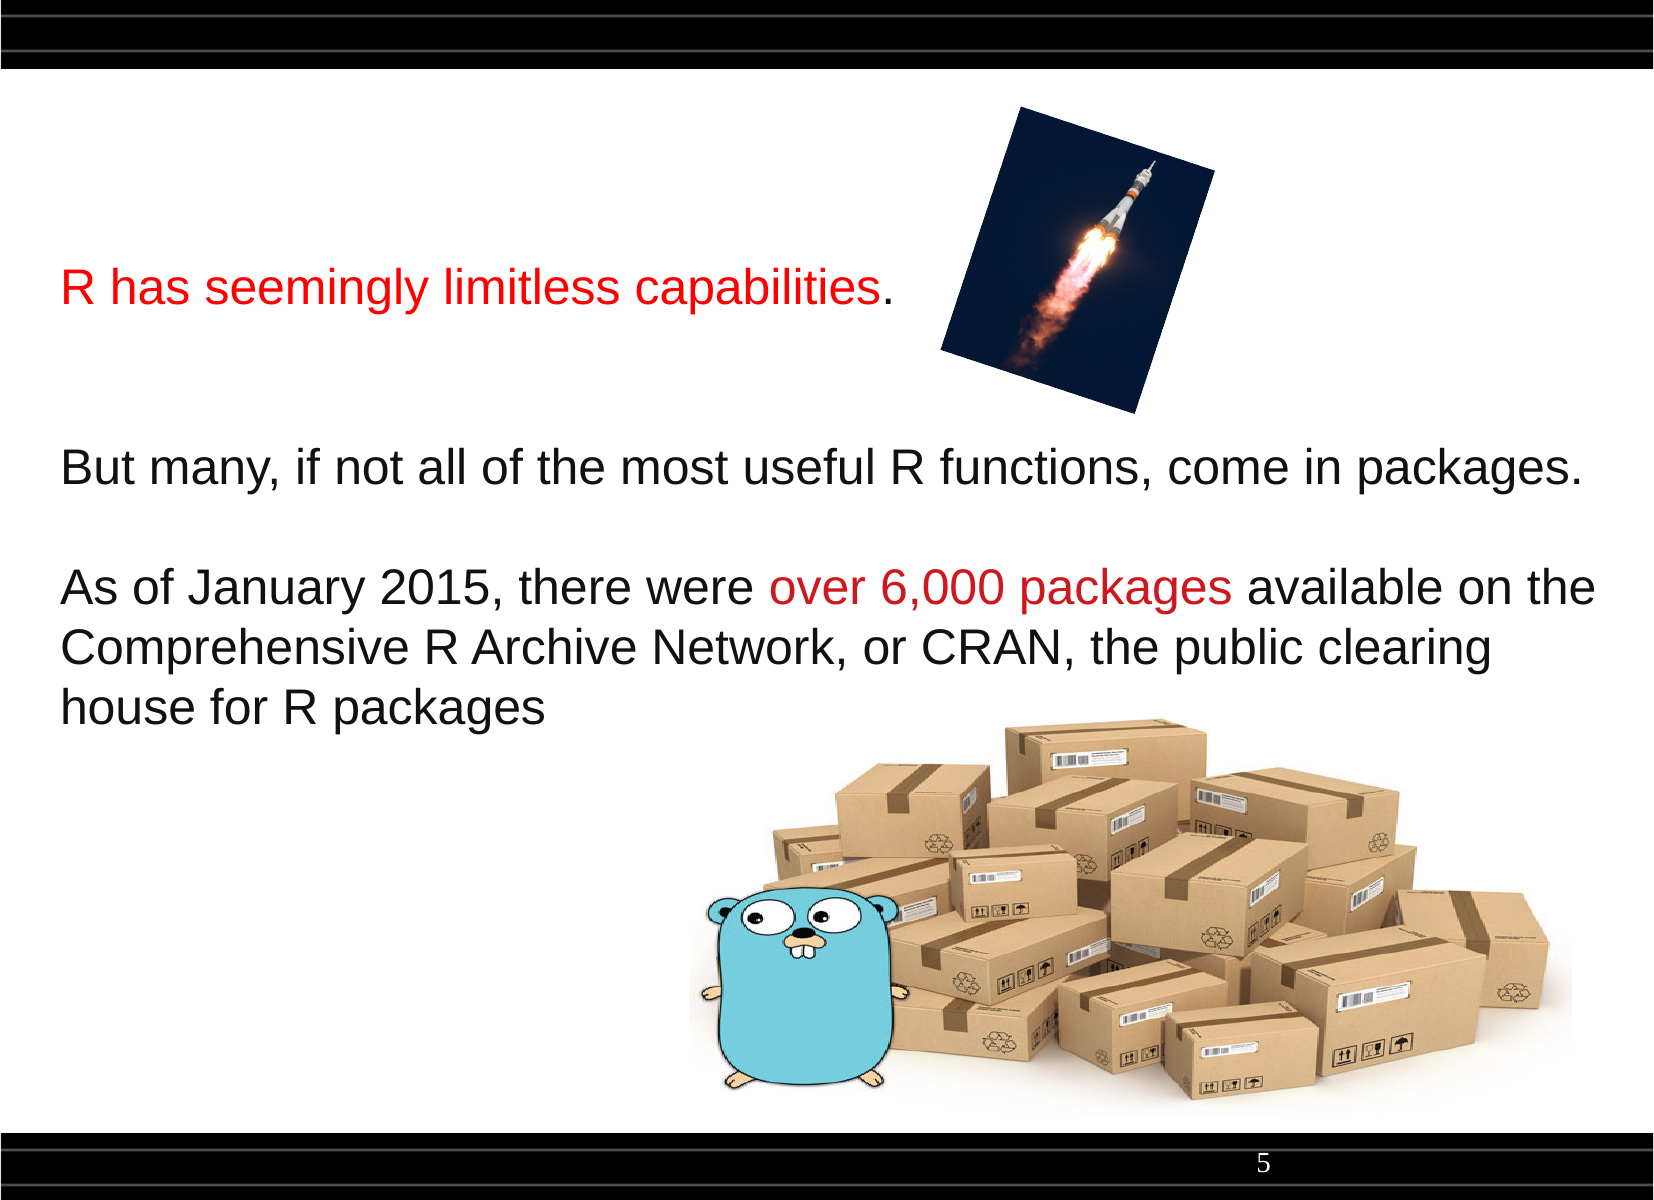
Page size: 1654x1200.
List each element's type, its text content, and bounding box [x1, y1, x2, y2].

picture [689, 696, 1572, 1115]
title R has seemingly limitless capabilities. But many, if not all of the most useful R functions, come in packages. As of January 2015, there were over 6,000 packages available on the Comprehensive R Archive Network, or CRAN, the public clearing house for R packages [59, 86, 1605, 854]
picture [940, 106, 1215, 414]
